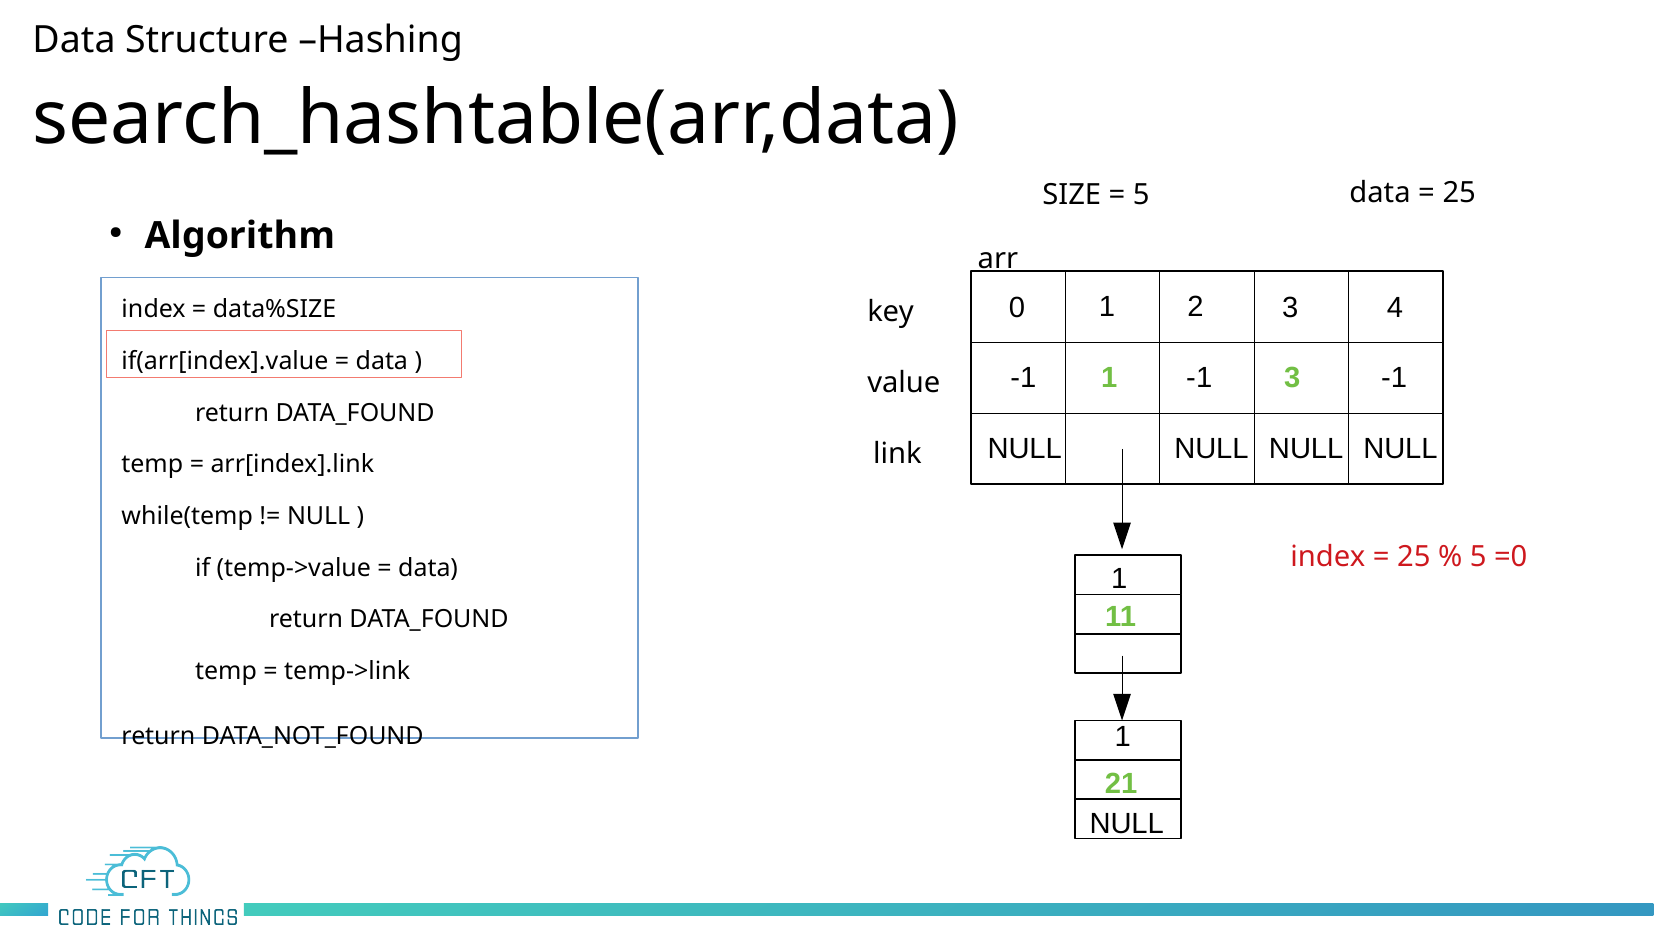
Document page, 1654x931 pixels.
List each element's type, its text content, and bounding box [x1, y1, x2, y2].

text_box 4 [1372, 283, 1419, 331]
text_box [1066, 343, 1159, 413]
text_box 1 [1096, 554, 1143, 592]
text_box [1255, 473, 1348, 484]
text_box [1018, 414, 1065, 424]
text_box 1 [1086, 353, 1142, 402]
text_box link [858, 424, 973, 474]
text_box [1066, 271, 1159, 342]
picture [59, 846, 237, 925]
text_box [1349, 271, 1444, 342]
text_box NULL [1254, 424, 1348, 473]
text_box [1074, 555, 1182, 674]
text_box data = 25 [1334, 163, 1512, 214]
text_box [1066, 414, 1159, 484]
text_box NULL [1159, 424, 1254, 473]
text_box [970, 280, 1065, 342]
text_box Algorithm [94, 200, 886, 269]
text_box arr [963, 230, 1141, 280]
text_box index = data%SIZE if(arr[index].value = data ) return DATA_FOUND temp = arr[index].link while(temp != NULL ) if (temp->value = data) return DATA_FOUND temp = temp->link return DATA_NOT_FOUND [106, 283, 798, 839]
text_box -1 [1366, 353, 1422, 402]
text_box NULL [1348, 424, 1453, 473]
text_box 3 [1267, 283, 1314, 331]
text_box [100, 277, 638, 739]
text_box [1074, 720, 1099, 799]
text_box NULL [1074, 799, 1179, 847]
title Data Structure –Hashing search_hashtable(arr,data) [32, 12, 1630, 166]
text_box [970, 473, 1065, 484]
text_box 1 [1084, 282, 1131, 331]
text_box -1 [995, 353, 1052, 402]
text_box -1 [1171, 353, 1228, 402]
text_box NULL [972, 424, 1077, 473]
text_box [1349, 343, 1444, 413]
text_box [1160, 473, 1254, 484]
text_box 2 [1172, 282, 1219, 331]
text_box [1160, 271, 1254, 342]
text_box [1255, 414, 1348, 424]
text_box 0 [994, 283, 1041, 332]
text_box index = 25 % 5 =0 [1275, 527, 1583, 577]
text_box [1349, 414, 1444, 424]
text_box 3 [1269, 353, 1325, 402]
text_box 21 [1090, 759, 1170, 808]
text_box [1018, 343, 1065, 413]
text_box 1 [1099, 712, 1146, 759]
text_box [1160, 343, 1254, 413]
text_box [1143, 555, 1182, 592]
text_box 11 [1090, 592, 1199, 640]
text_box key [852, 283, 1018, 353]
text_box [1255, 343, 1348, 413]
text_box [1160, 414, 1254, 424]
text_box [1146, 720, 1182, 839]
text_box SIZE = 5 [1027, 166, 1205, 216]
text_box [1255, 271, 1348, 342]
text_box [1349, 473, 1444, 484]
text_box value [852, 353, 1018, 437]
